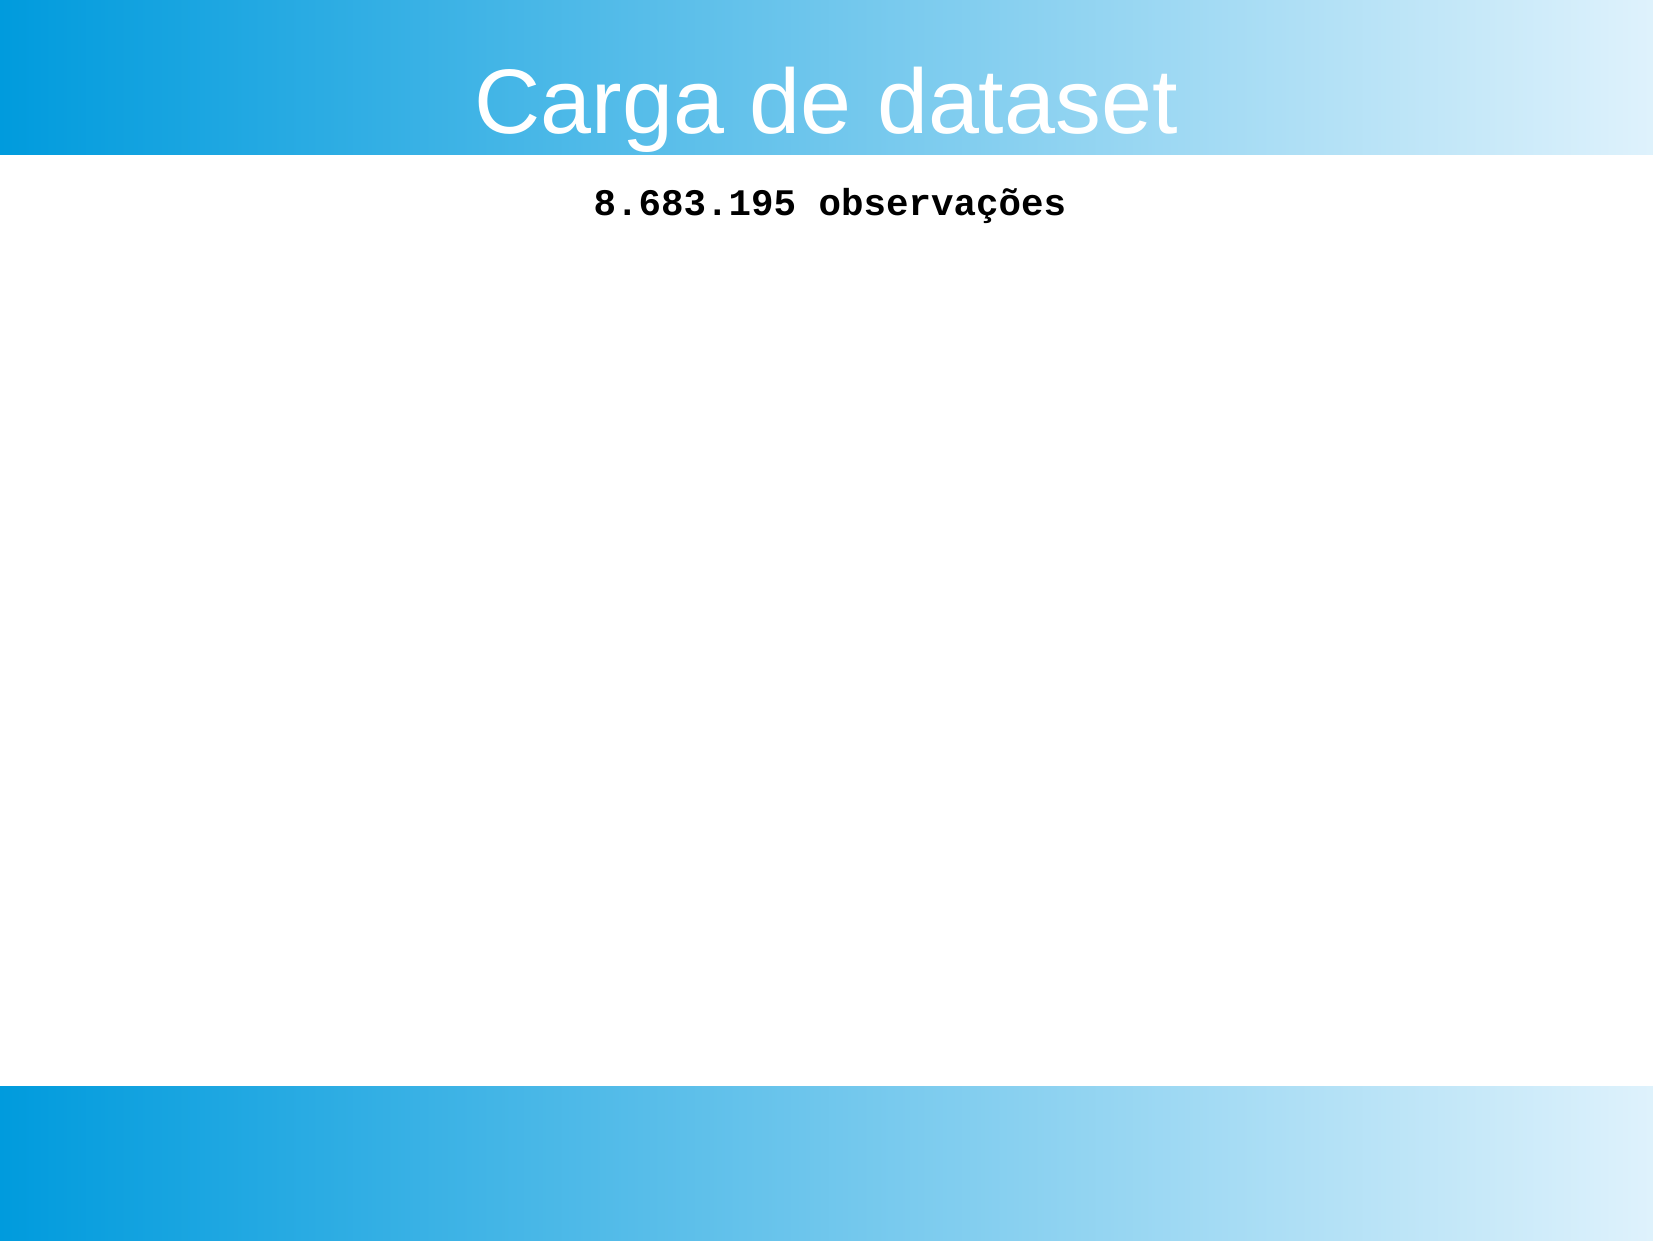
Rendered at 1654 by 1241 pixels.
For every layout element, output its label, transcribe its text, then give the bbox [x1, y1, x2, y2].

text_box 8.683.195 observações [578, 177, 1123, 244]
title Carga de dataset [82, 49, 1571, 155]
